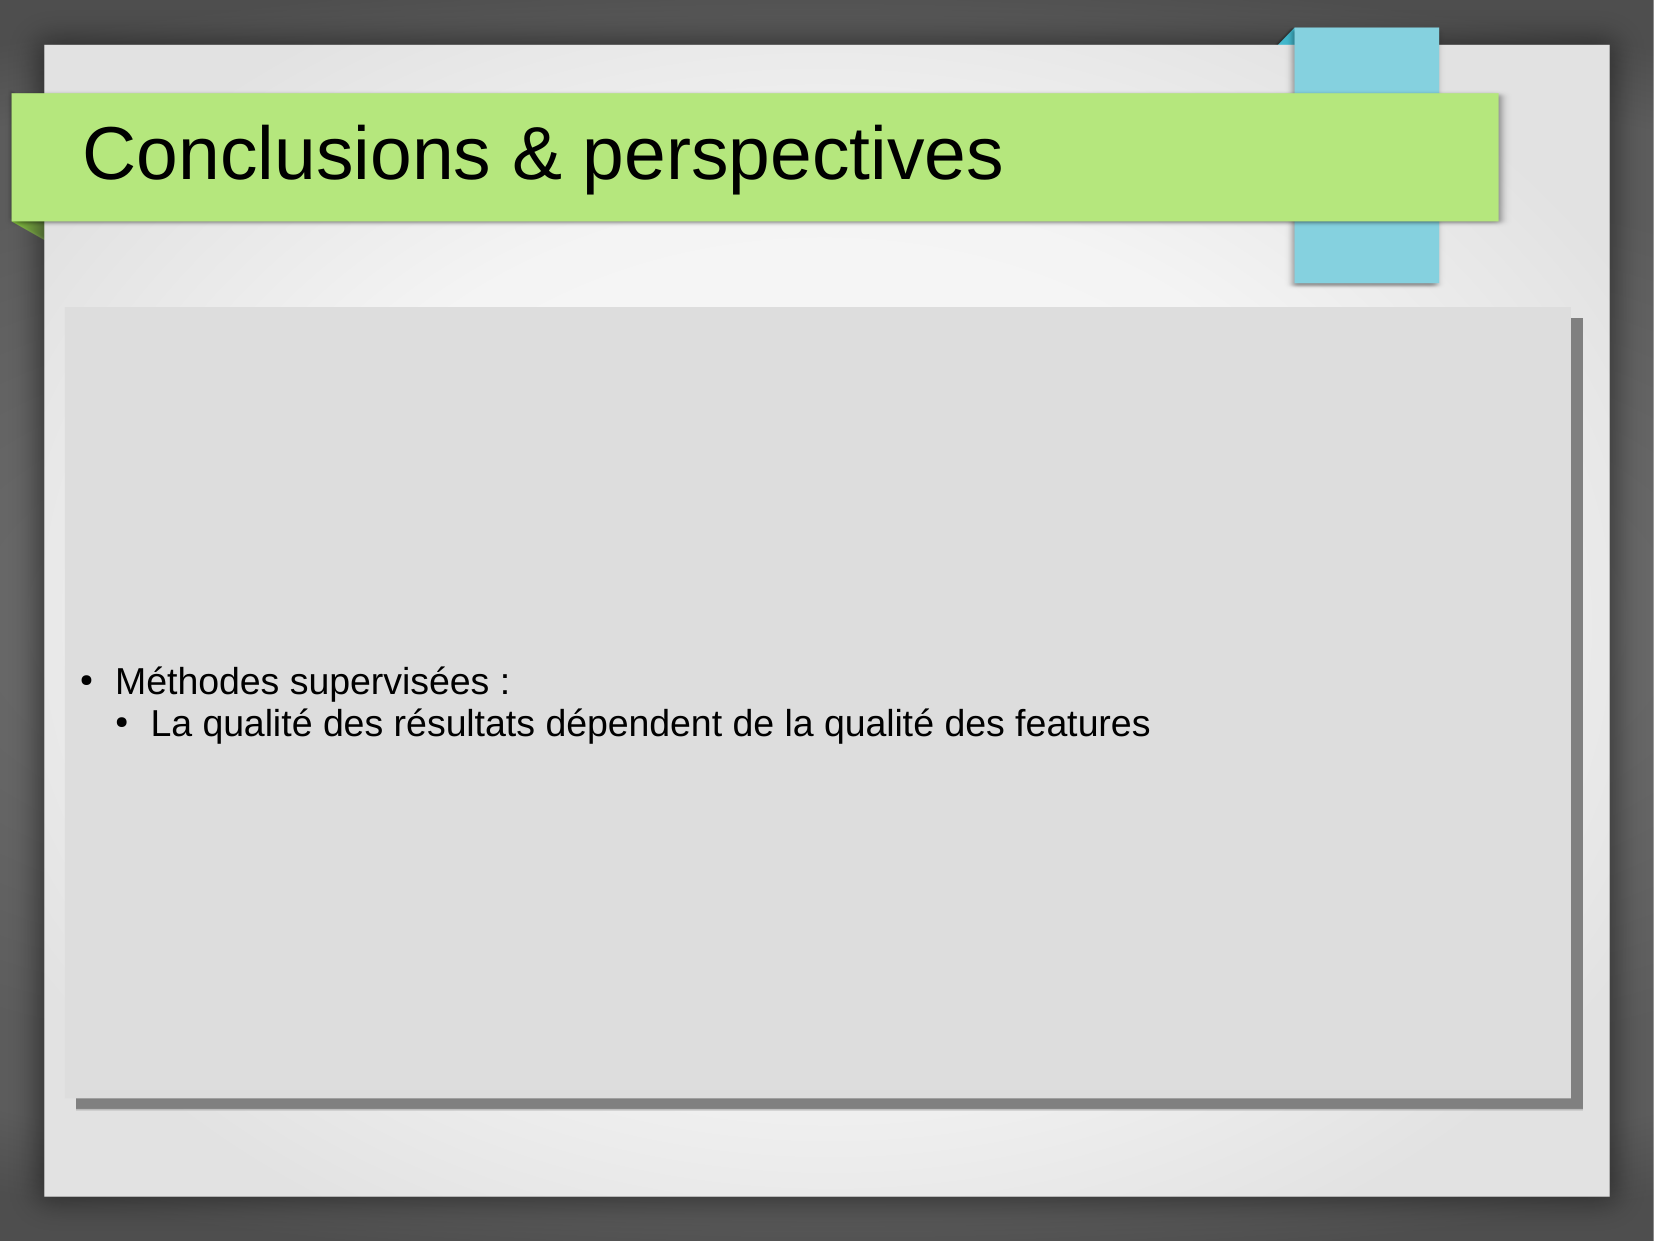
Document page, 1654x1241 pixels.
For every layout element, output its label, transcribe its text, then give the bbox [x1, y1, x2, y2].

picture [0, 0, 1654, 1241]
text_box Méthodes supervisées : La qualité des résultats dépendent de la qualité des features [64, 307, 1571, 1099]
title Conclusions & perspectives [82, 94, 1264, 213]
